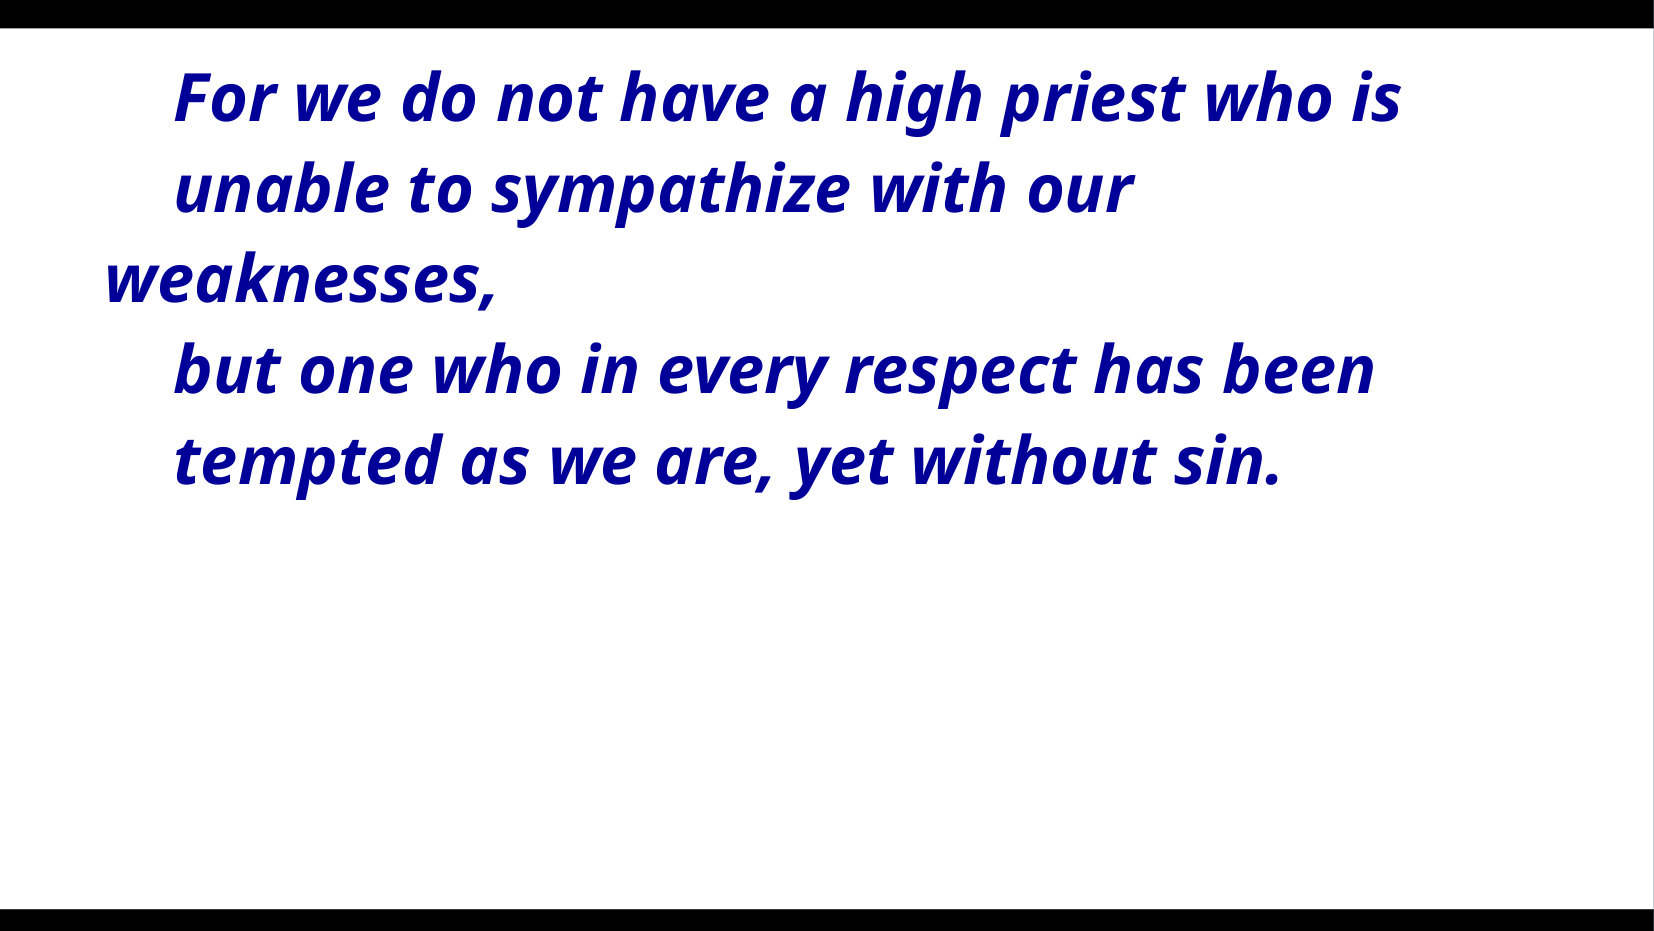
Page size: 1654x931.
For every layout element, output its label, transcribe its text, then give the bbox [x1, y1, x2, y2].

text_box For we do not have a high priest who is unable to sympathize with our weaknesses, but one who in every respect has been tempted as we are, yet without sin. [90, 42, 1561, 413]
picture [0, 0, 1654, 931]
